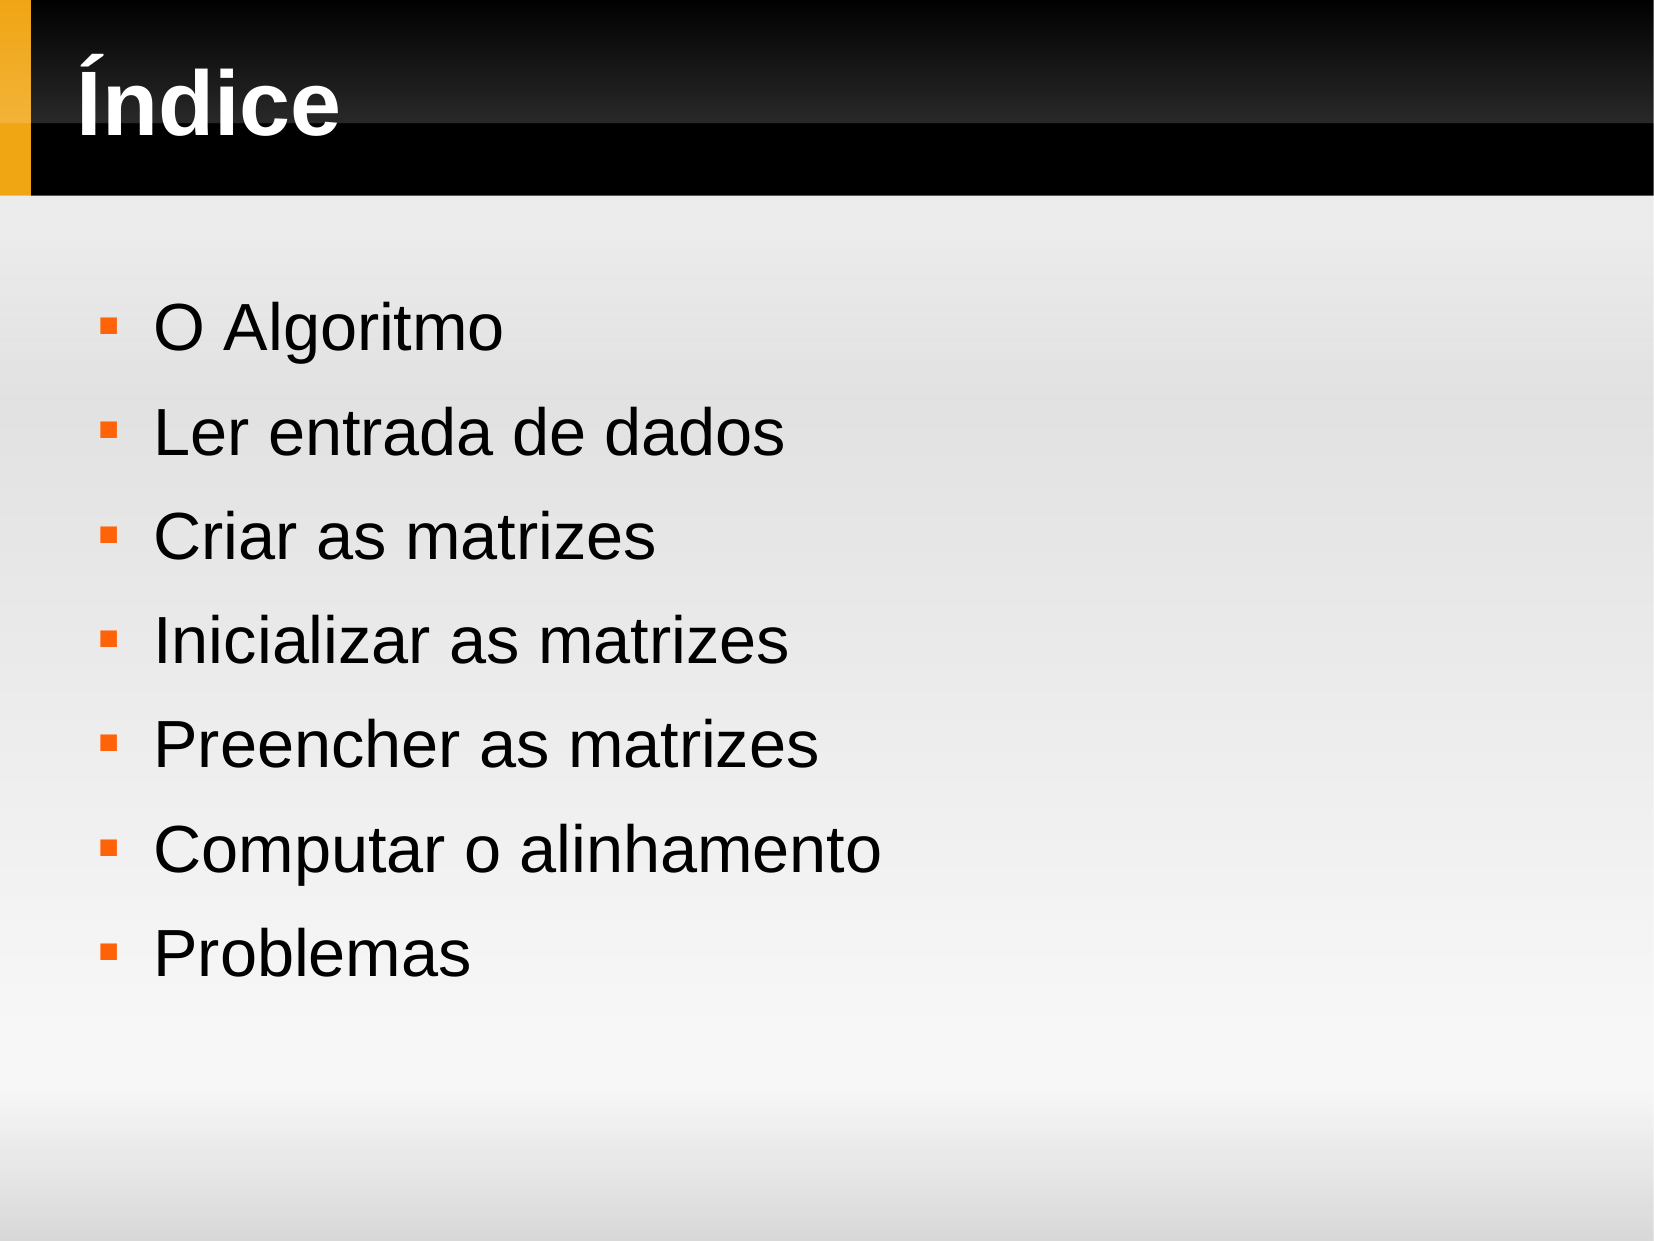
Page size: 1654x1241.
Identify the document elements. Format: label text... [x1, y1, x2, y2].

title Índice [76, 7, 1565, 200]
picture [0, 0, 1654, 1241]
list O Algoritmo Ler entrada de dados Criar as matrizes Inicializar as matrizes Preencher as matrizes Computar o alinhamento Problemas [82, 290, 1571, 1094]
